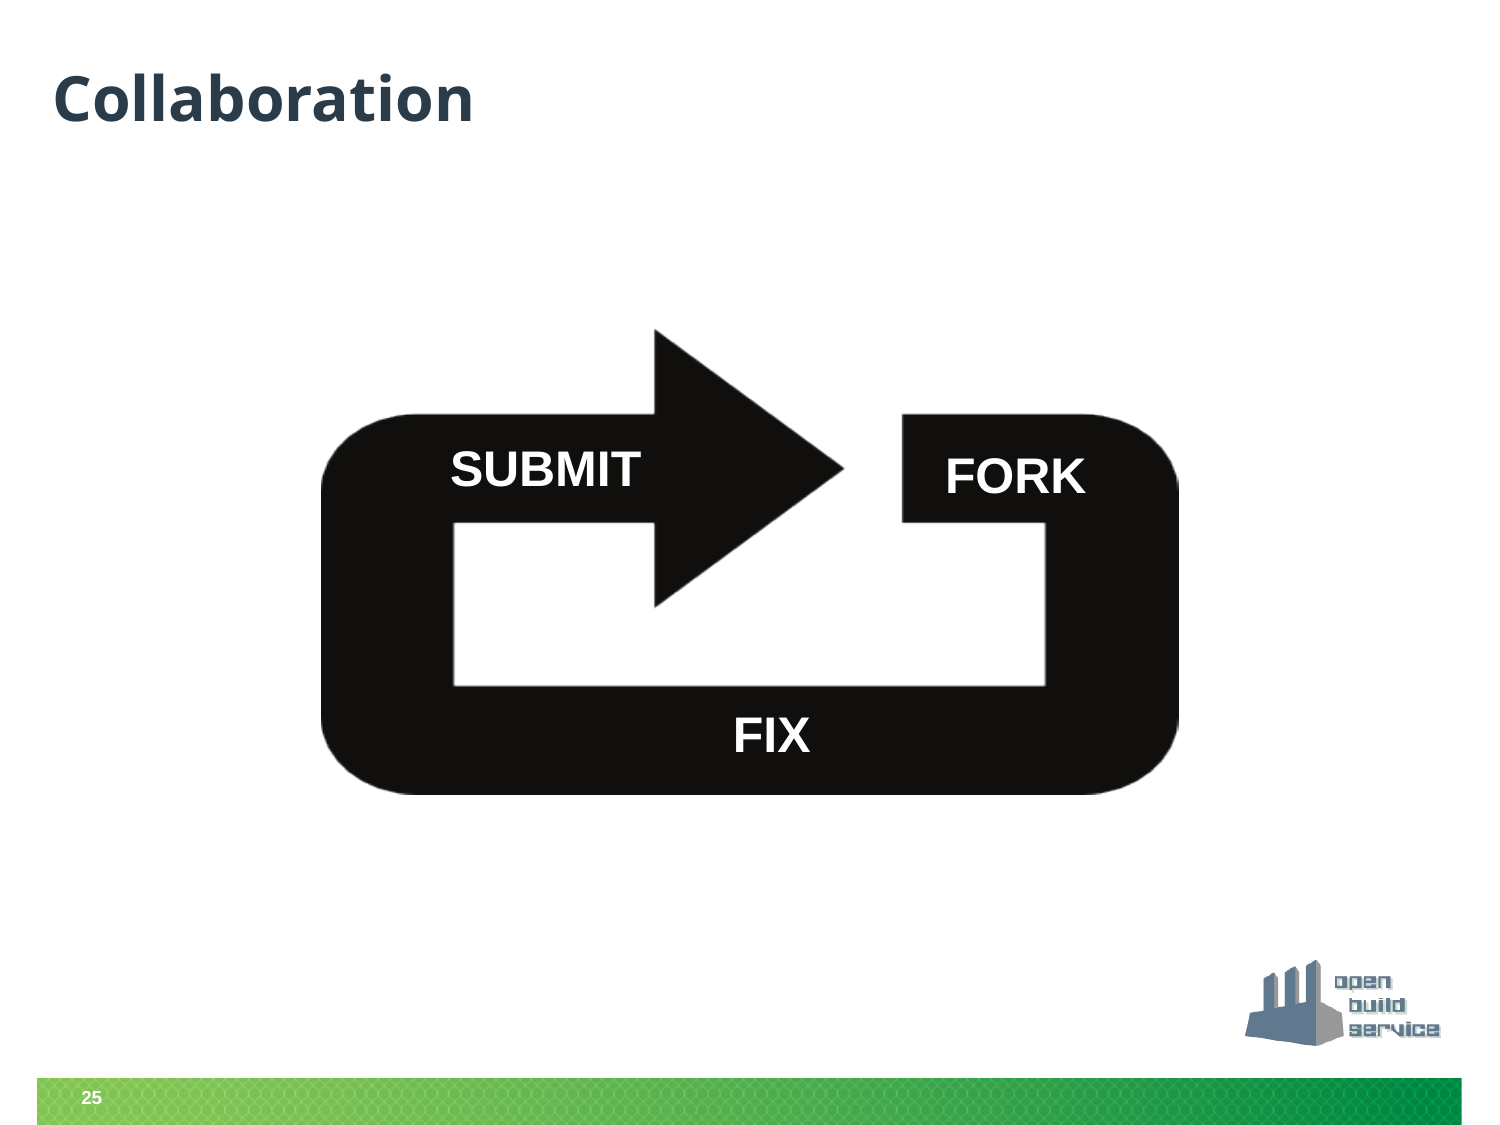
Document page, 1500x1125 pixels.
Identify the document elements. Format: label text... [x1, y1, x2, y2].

text_box SUBMIT [450, 438, 661, 496]
text_box FORK [945, 445, 1146, 526]
title Collaboration [37, 51, 1388, 209]
text_box FIX [704, 705, 871, 761]
picture [1245, 960, 1441, 1046]
picture [37, 1078, 1462, 1125]
picture [321, 329, 1179, 796]
